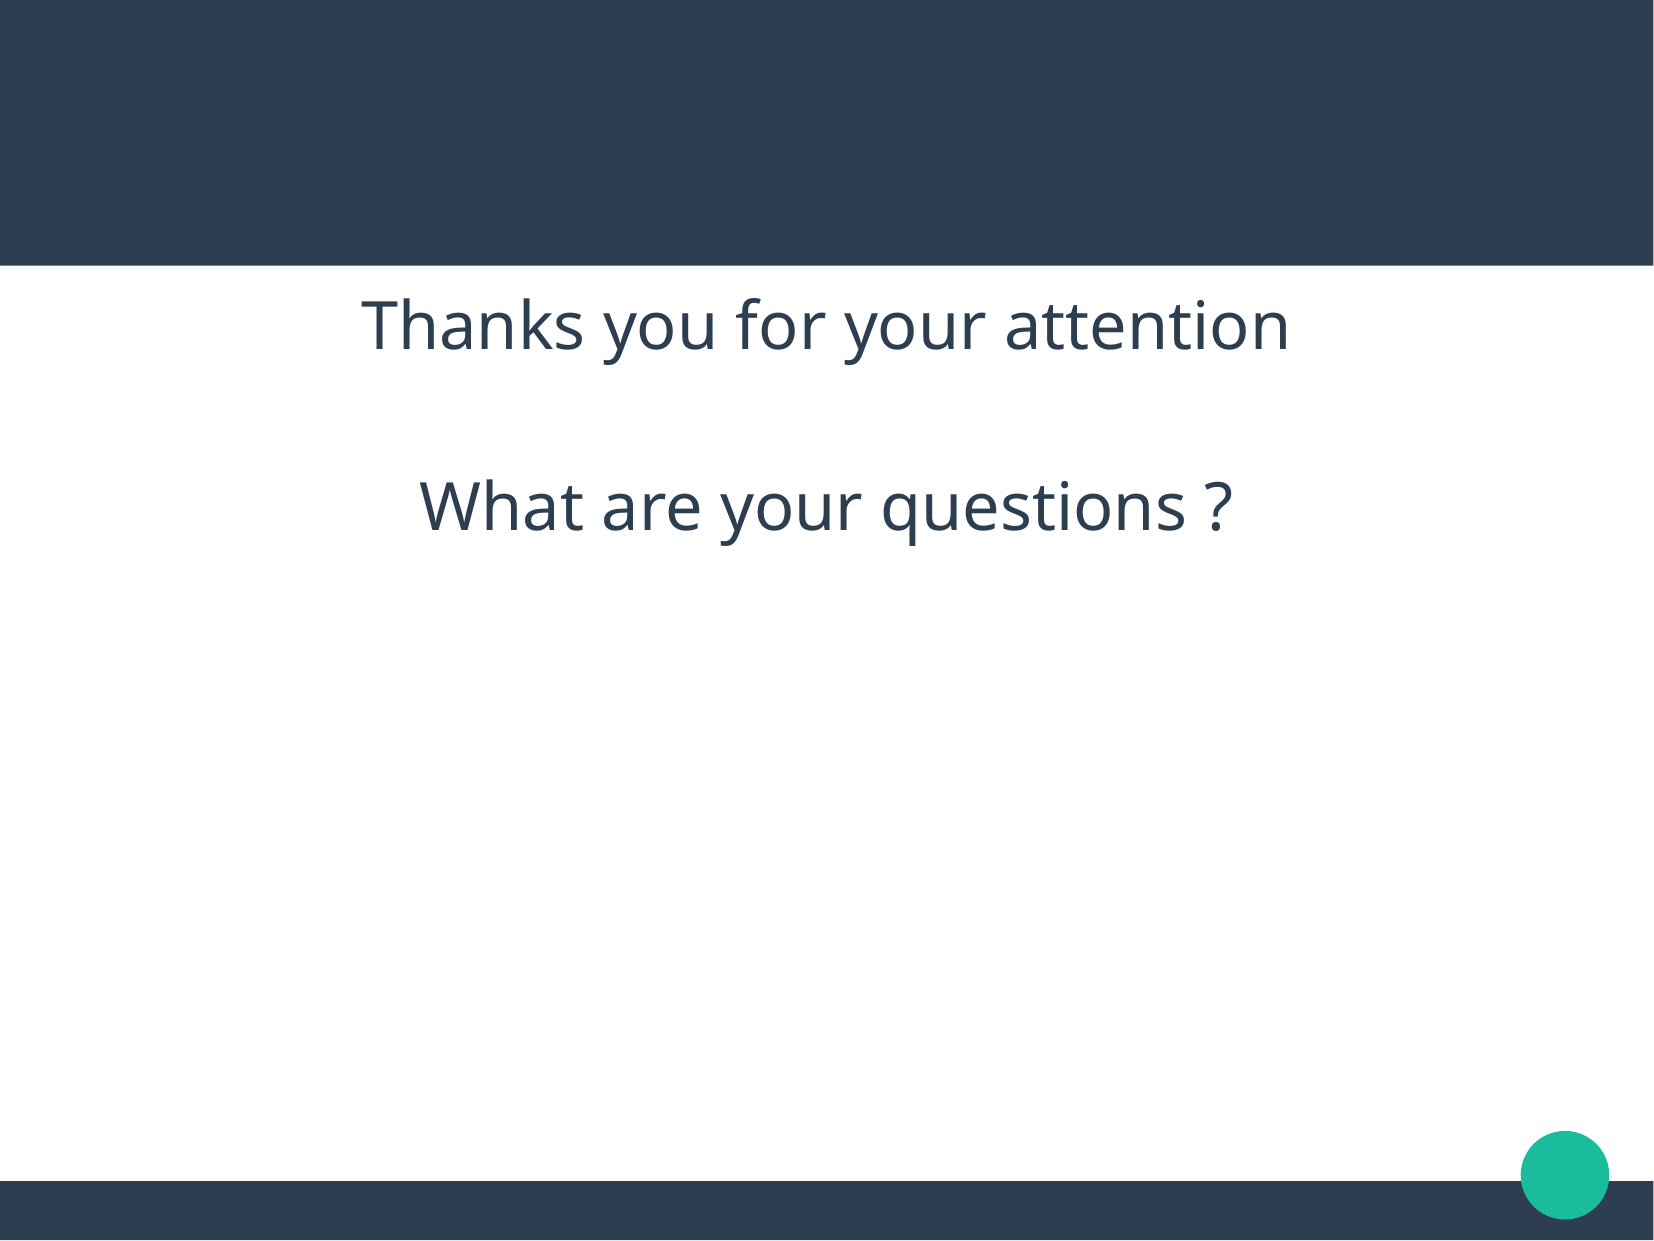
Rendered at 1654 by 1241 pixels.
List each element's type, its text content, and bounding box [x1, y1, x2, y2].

subtitle Thanks you for your attention What are your questions ? [59, 49, 1595, 779]
